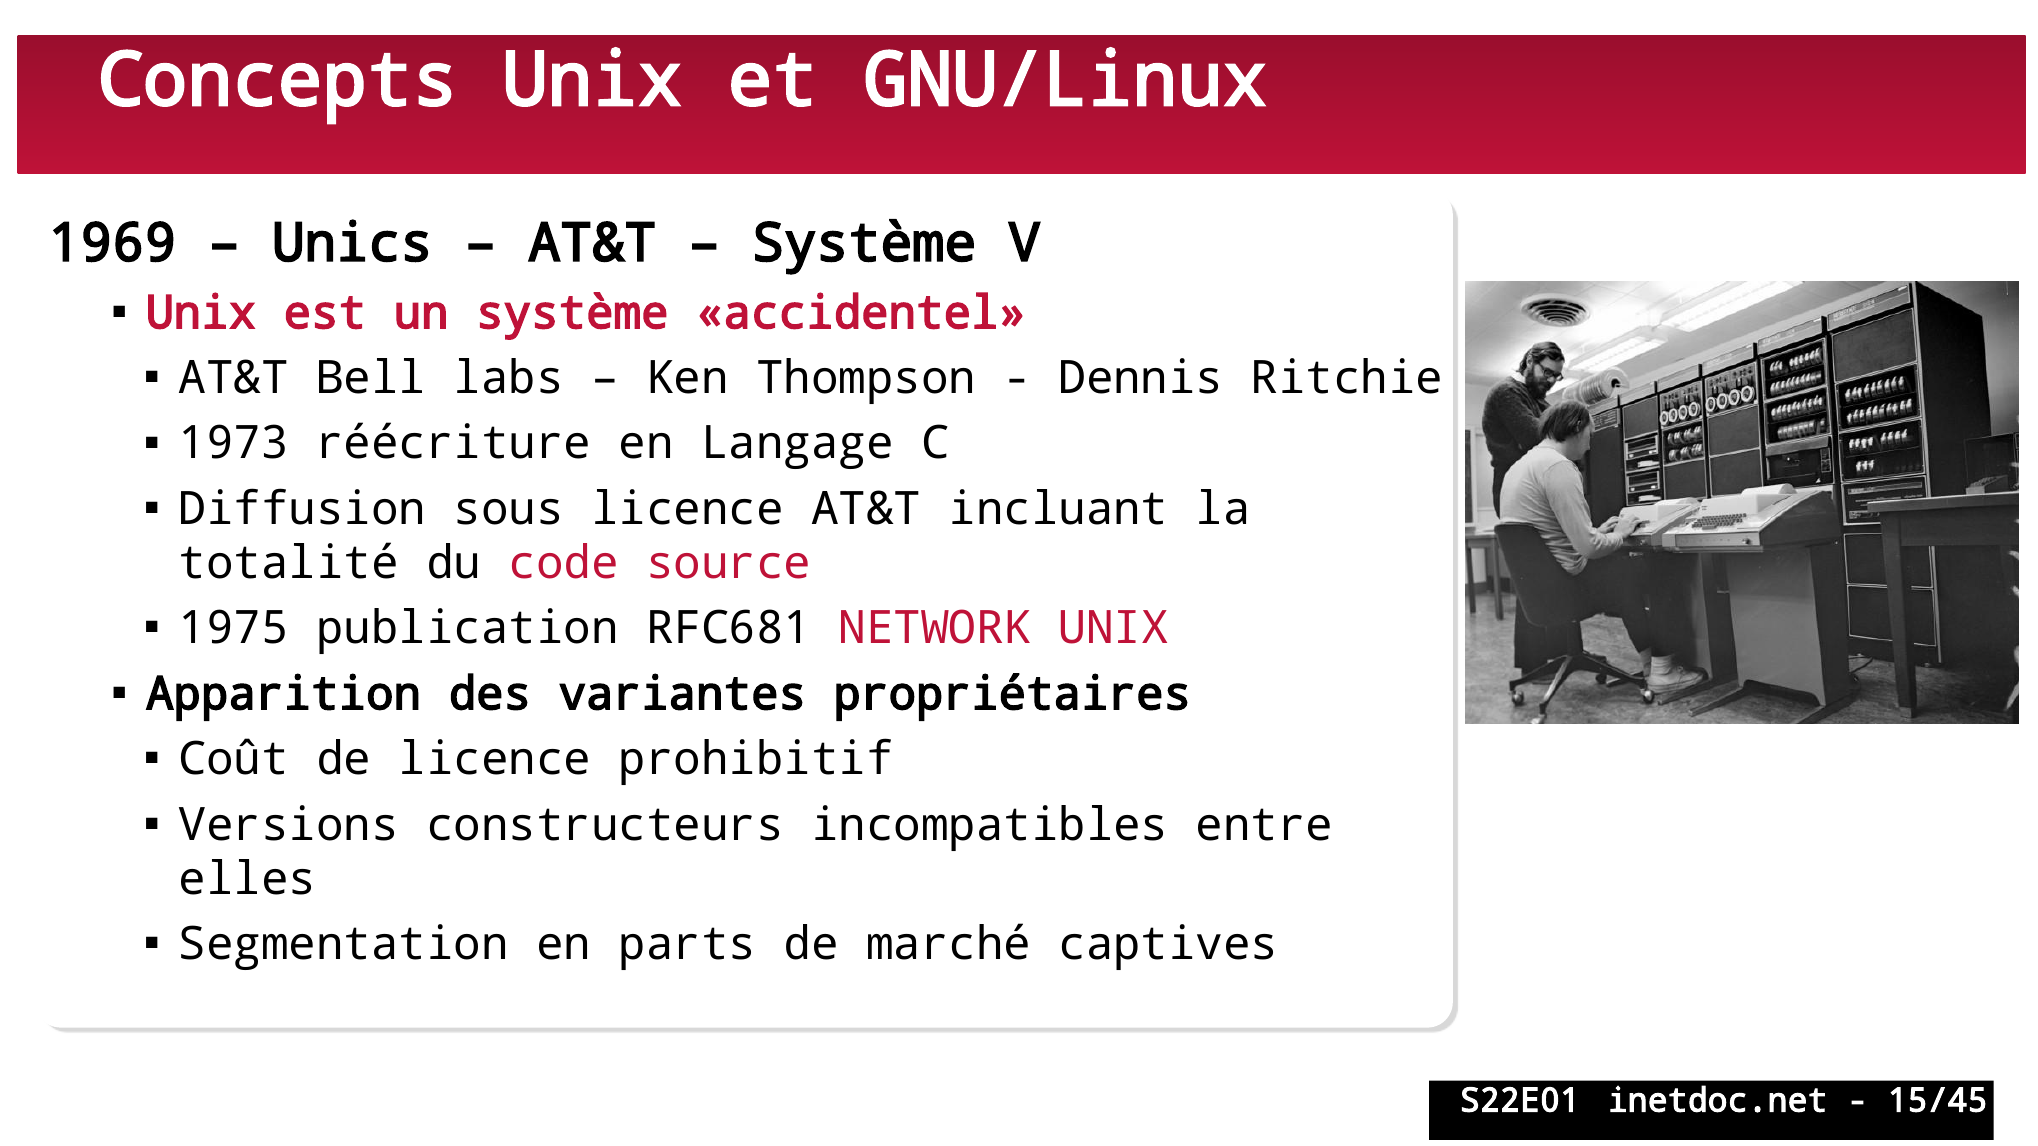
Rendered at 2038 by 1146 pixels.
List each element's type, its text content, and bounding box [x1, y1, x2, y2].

text_box 1969 – Unics – AT&T – Système V Unix est un système «accidentel» AT&T Bell labs – Ken Thompson - Dennis Ritchie 1973 réécriture en Langage C Diffusion sous licence AT&T incluant la totalité du code source 1975 publication RFC681 NETWORK UNIX Apparition des variantes propriétaires Coût de licence prohibitif Versions constructeurs incompatibles entre elles Segmentation en parts de marché captives [35, 188, 1453, 1028]
text_box S22E01 inetdoc.net - 45/45 [1429, 1080, 1994, 1140]
text_box Concepts Unix et GNU/Linux [17, 35, 2026, 174]
picture [1465, 281, 2019, 725]
